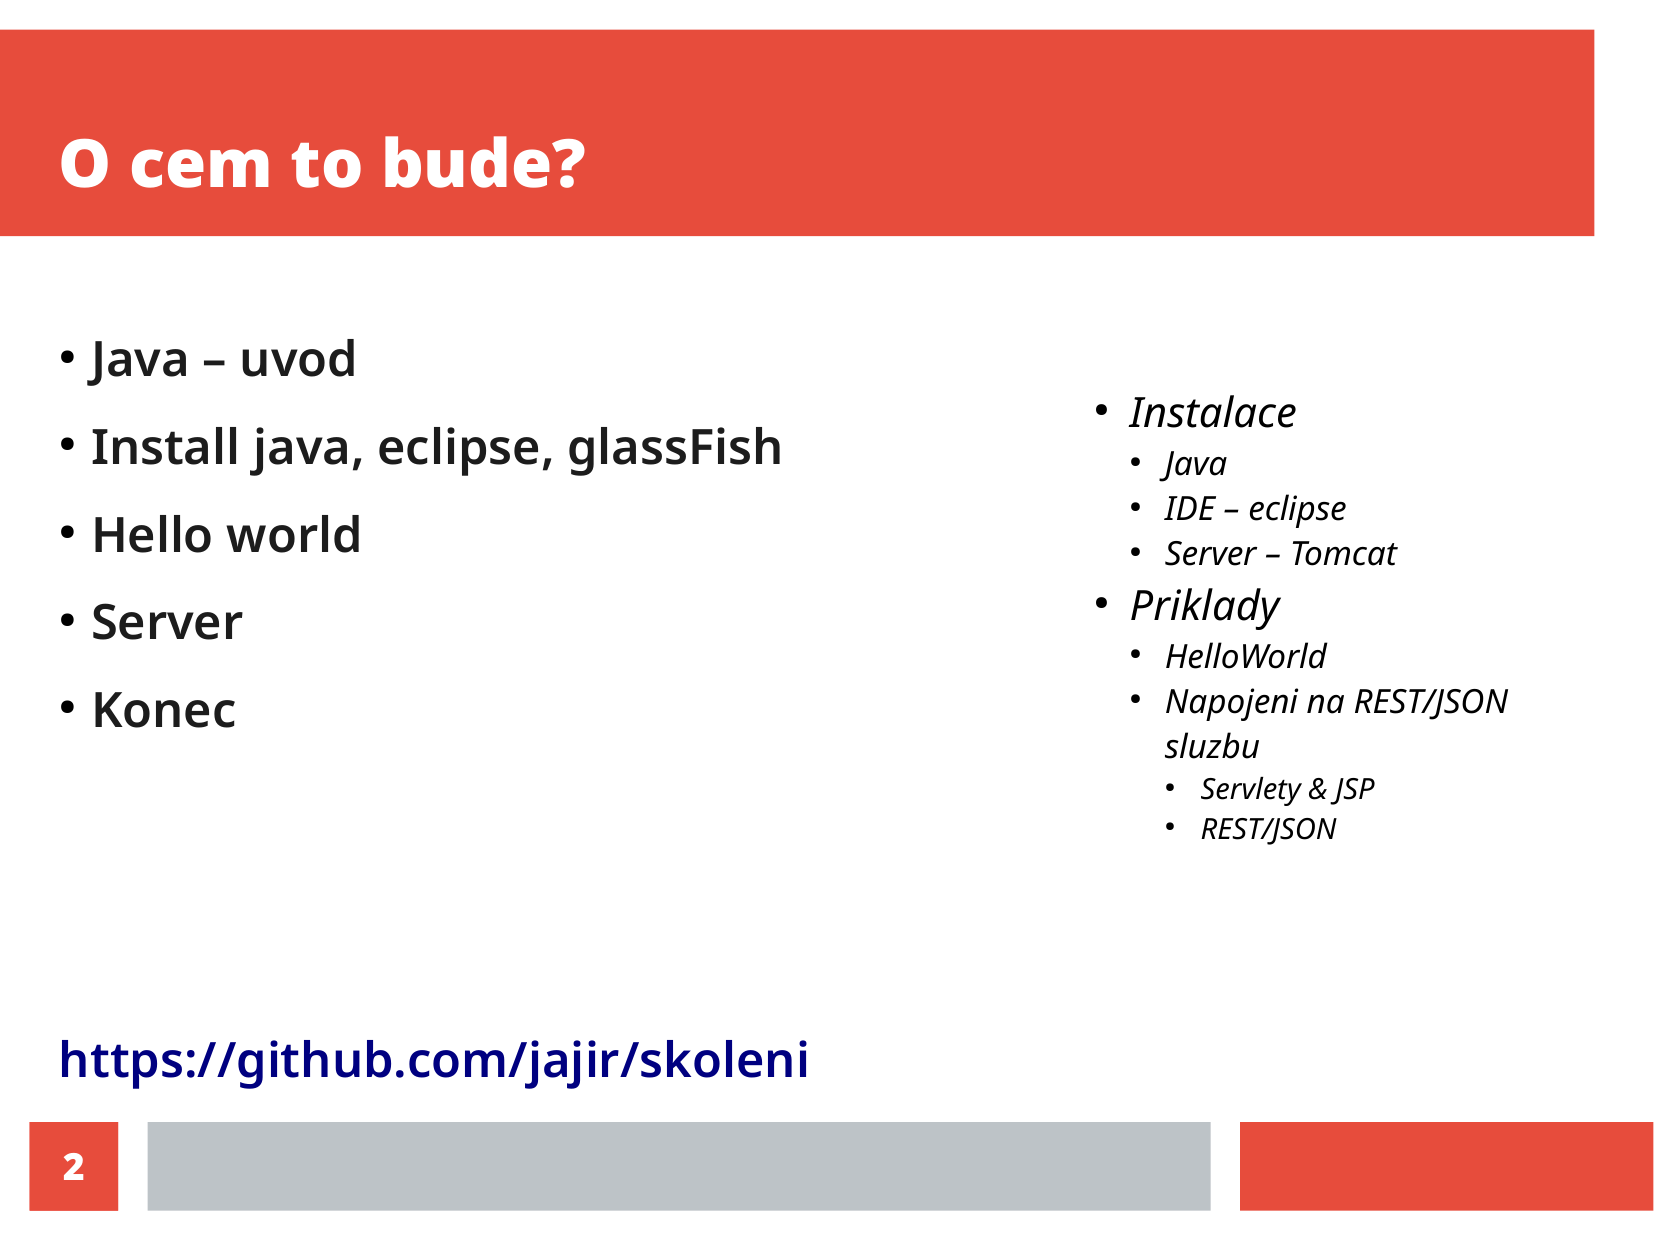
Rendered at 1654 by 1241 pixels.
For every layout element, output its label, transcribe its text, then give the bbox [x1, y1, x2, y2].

list Java – uvod Install java, eclipse, glassFish Hello world Server Konec https://github.com/jajir/skoleni [59, 324, 1565, 1093]
text_box Instalace Java IDE – eclipse Server – Tomcat Priklady HelloWorld Napojeni na REST/JSON sluzbu Servlety & JSP REST/JSON [1079, 375, 1602, 1093]
title O cem to bude? [59, 59, 1595, 207]
